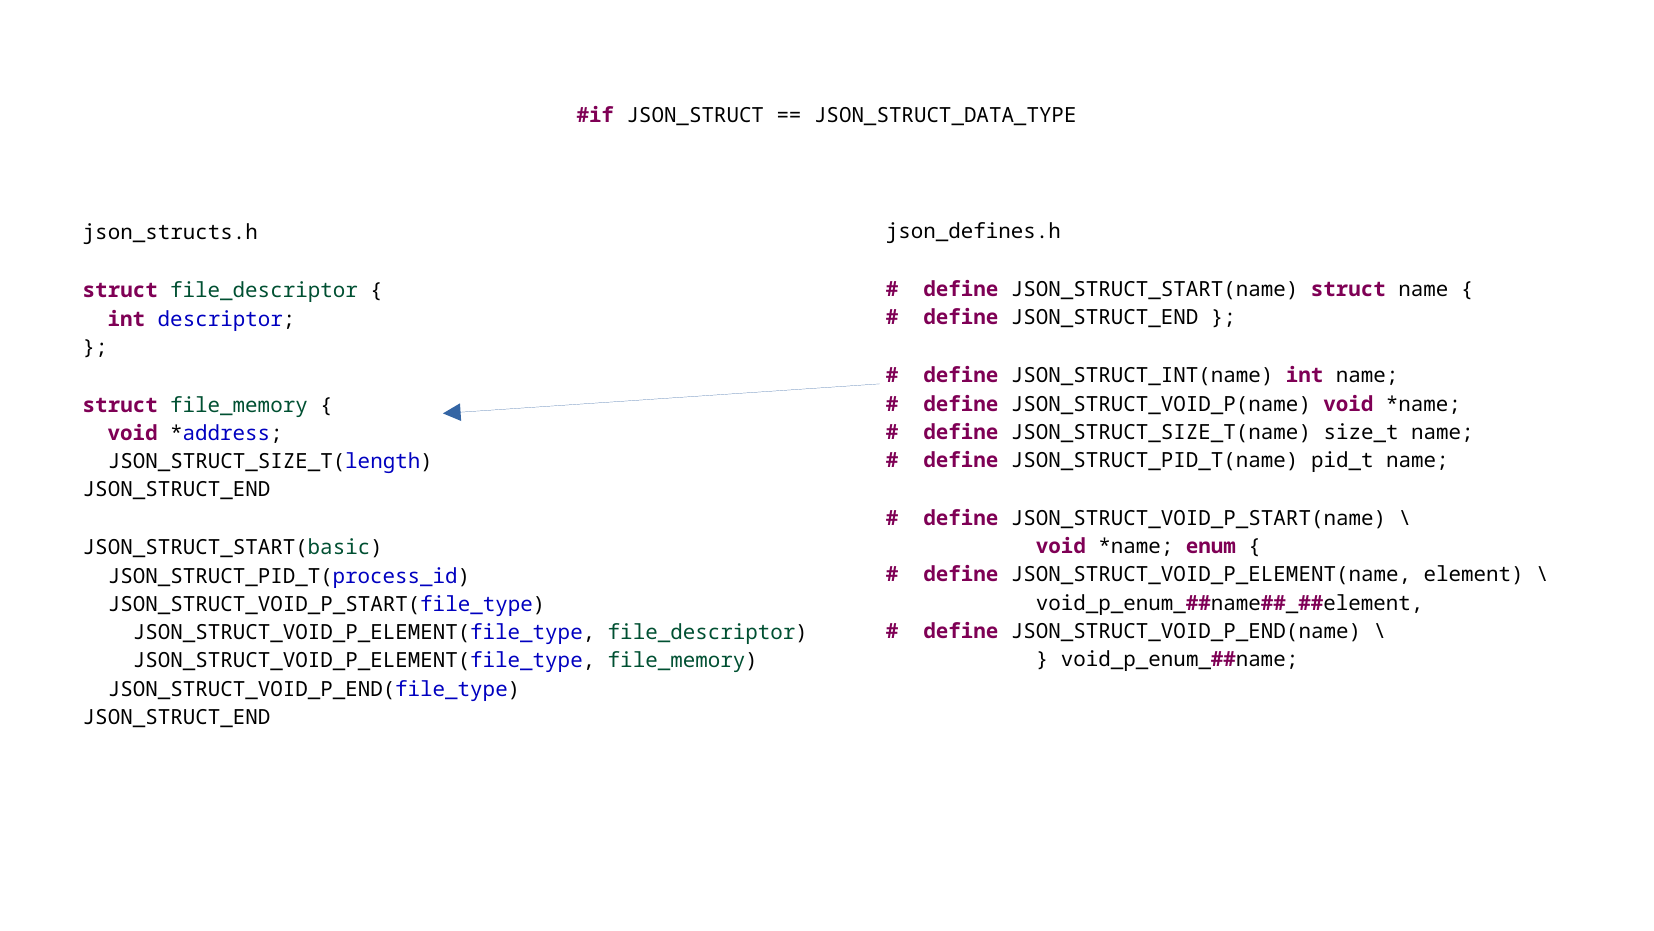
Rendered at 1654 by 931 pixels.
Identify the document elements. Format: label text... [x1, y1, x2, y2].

list json_defines.h # define JSON_STRUCT_START(name) struct name { # define JSON_STRUCT_END }; # define JSON_STRUCT_INT(name) int name; # define JSON_STRUCT_VOID_P(name) void *name; # define JSON_STRUCT_SIZE_T(name) size_t name; # define JSON_STRUCT_PID_T(name) pid_t name; # define JSON_STRUCT_VOID_P_START(name) \ void *name; enum { # define JSON_STRUCT_VOID_P_ELEMENT(name, element) \ void_p_enum_##name##_##element, # define JSON_STRUCT_VOID_P_END(name) \ } void_p_enum_##name; [885, 216, 1571, 756]
list json_structs.h struct file_descriptor { int descriptor; }; struct file_memory { void *address; JSON_STRUCT_SIZE_T(length) JSON_STRUCT_END JSON_STRUCT_START(basic) JSON_STRUCT_PID_T(process_id) JSON_STRUCT_VOID_P_START(file_type) JSON_STRUCT_VOID_P_ELEMENT(file_type, file_descriptor) JSON_STRUCT_VOID_P_ELEMENT(file_type, file_memory) JSON_STRUCT_VOID_P_END(file_type) JSON_STRUCT_END [82, 217, 827, 758]
title #if JSON_STRUCT == JSON_STRUCT_DATA_TYPE [82, 37, 1571, 193]
